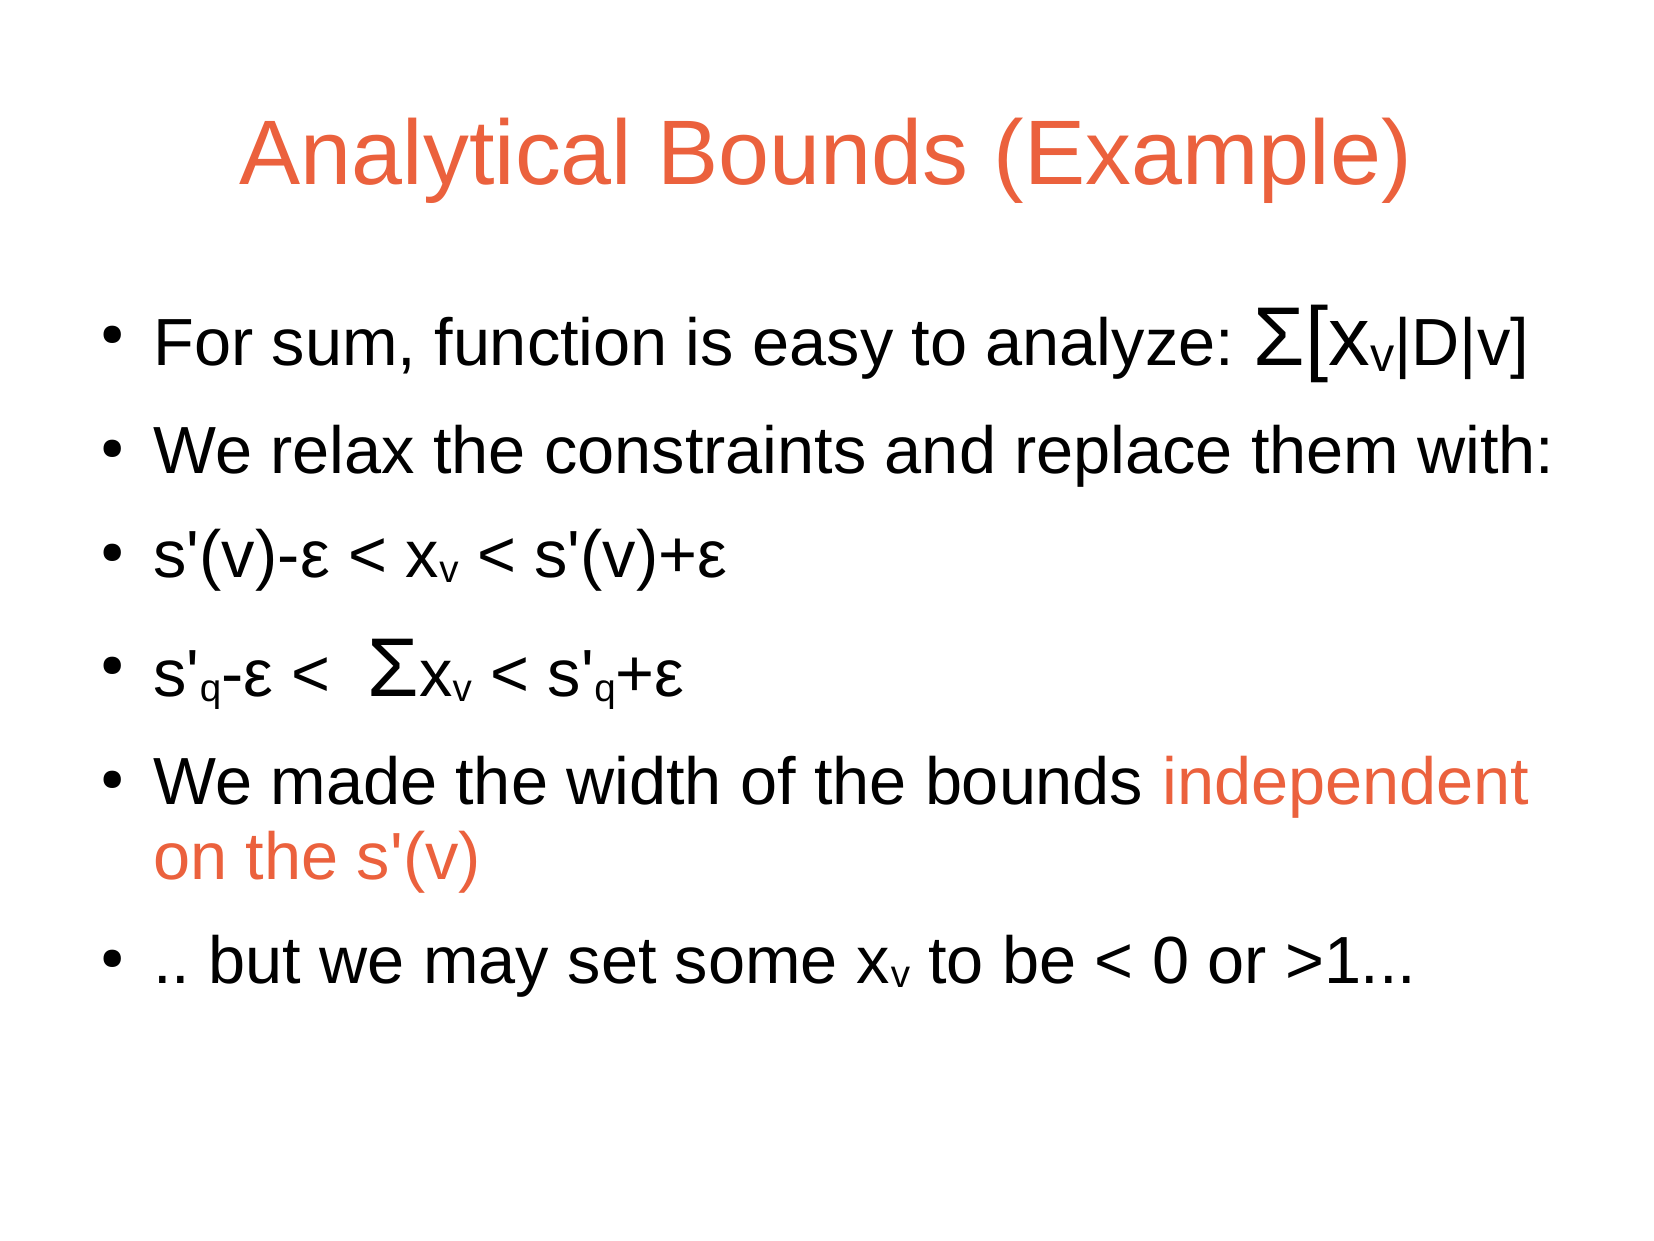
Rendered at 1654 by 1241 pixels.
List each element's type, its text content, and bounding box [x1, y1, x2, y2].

title Analytical Bounds (Example) [82, 49, 1571, 257]
list For sum, function is easy to analyze: Σ[xv|D|v] We relax the constraints and replace them with: s'(v)-ε < xv < s'(v)+ε s'q-ε < Σxv < s'q+ε We made the width of the bounds independent on the s'(v) .. but we may set some xv to be < 0 or >1... [82, 290, 1571, 1109]
